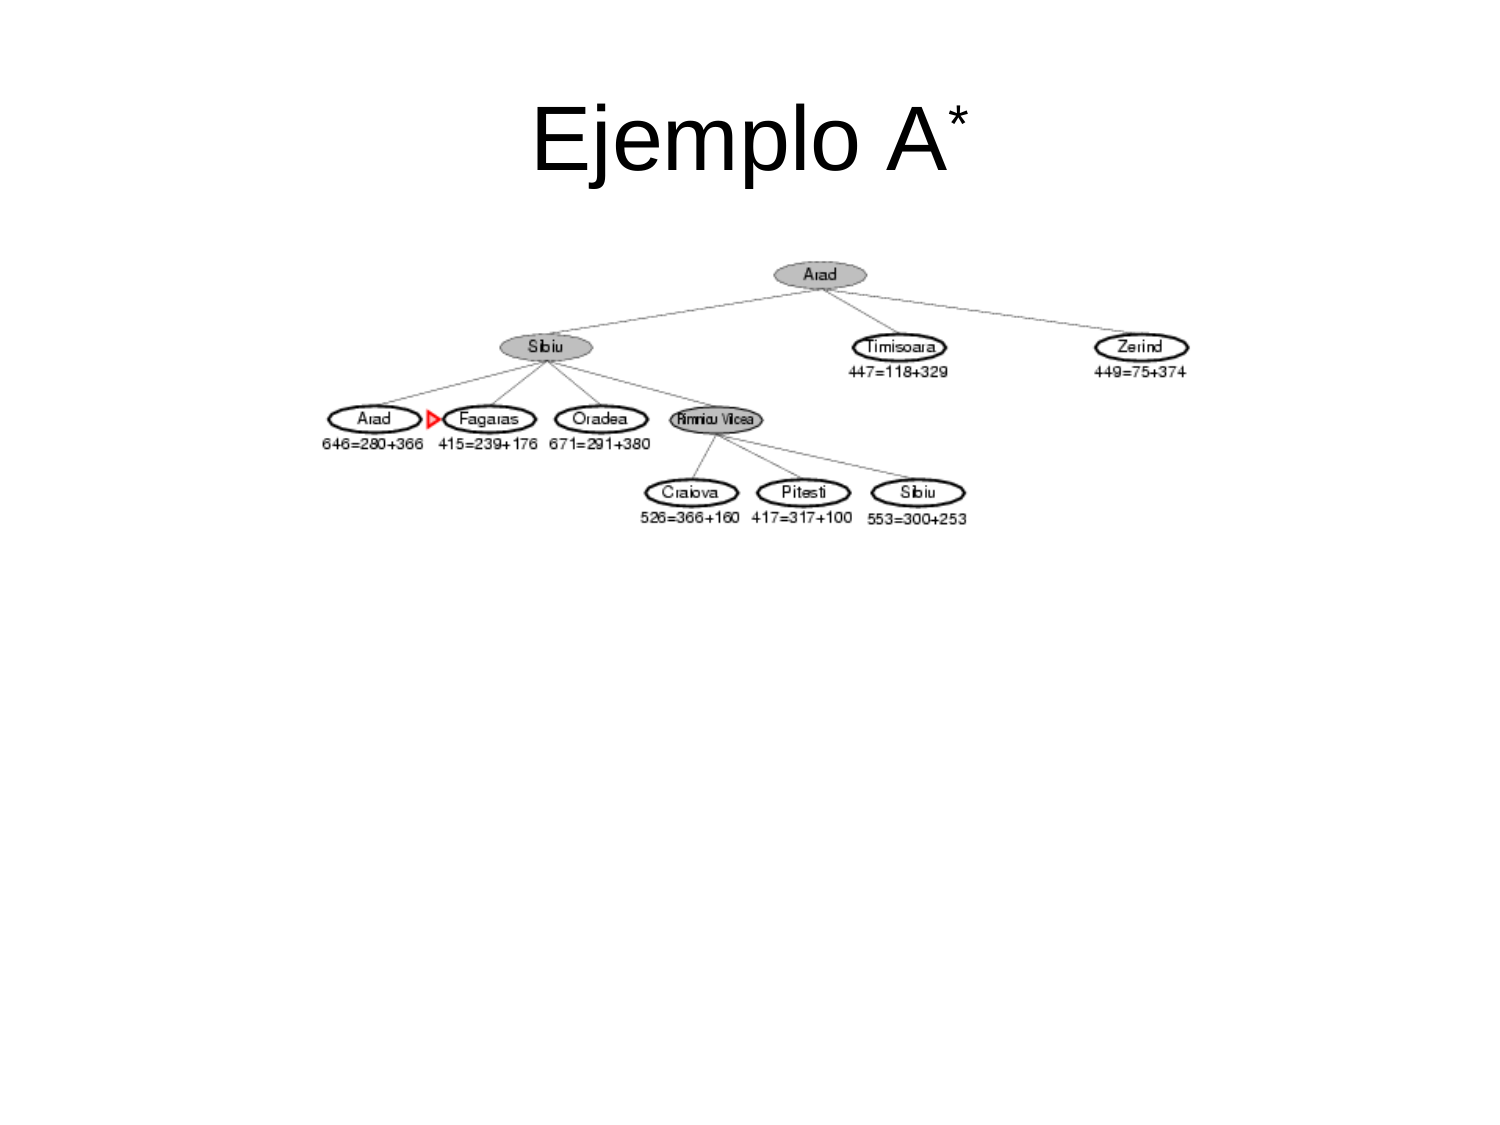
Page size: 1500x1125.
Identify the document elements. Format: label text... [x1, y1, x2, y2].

picture [312, 249, 1201, 615]
title Ejemplo A* [75, 45, 1426, 233]
